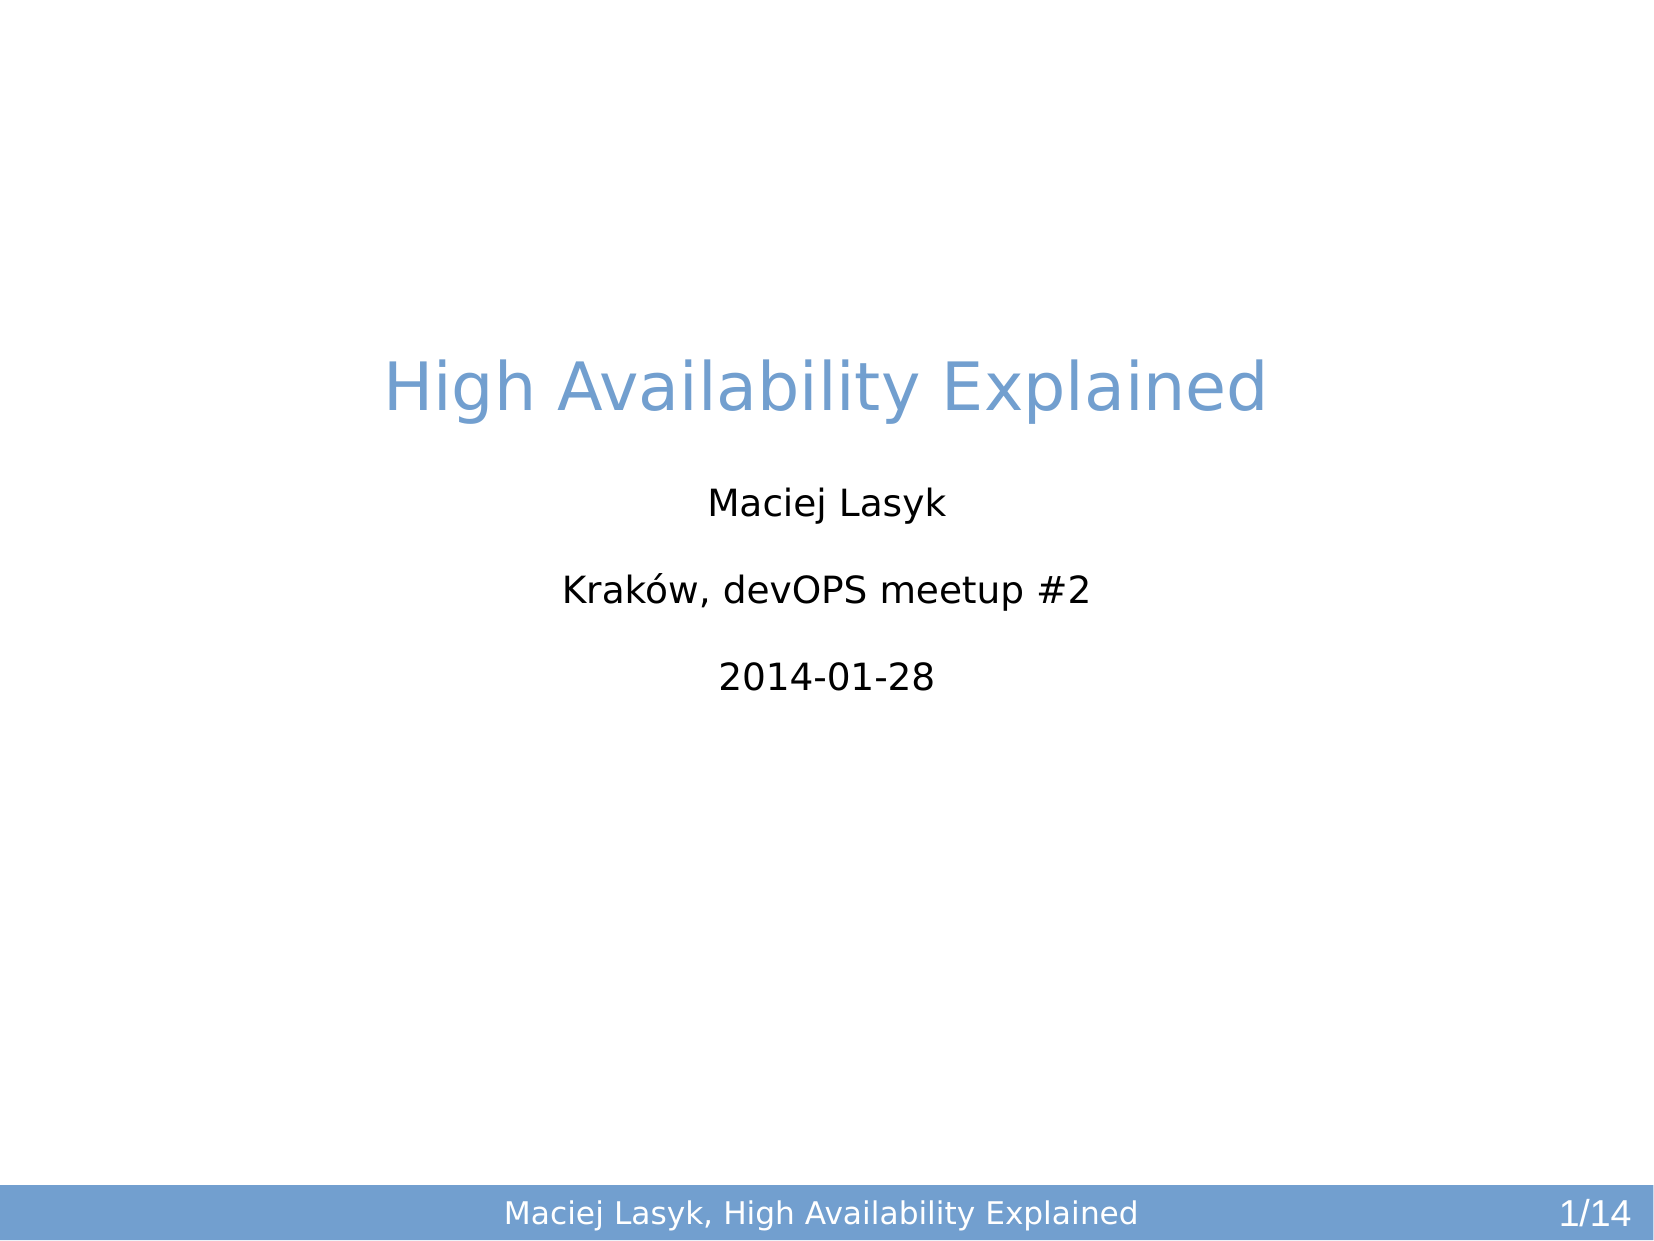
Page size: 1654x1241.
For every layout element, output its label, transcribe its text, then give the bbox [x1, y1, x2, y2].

text_box [0, 1185, 1533, 1241]
text_box [1647, 1185, 1654, 1241]
text_box 1/14 [1533, 1185, 1647, 1241]
text_box High Availability Explained [368, 340, 1286, 434]
text_box Maciej Lasyk, High Availability Explained [489, 1188, 1165, 1240]
text_box Maciej Lasyk Kraków, devOPS meetup #2 2014-01-28 [547, 474, 1107, 707]
